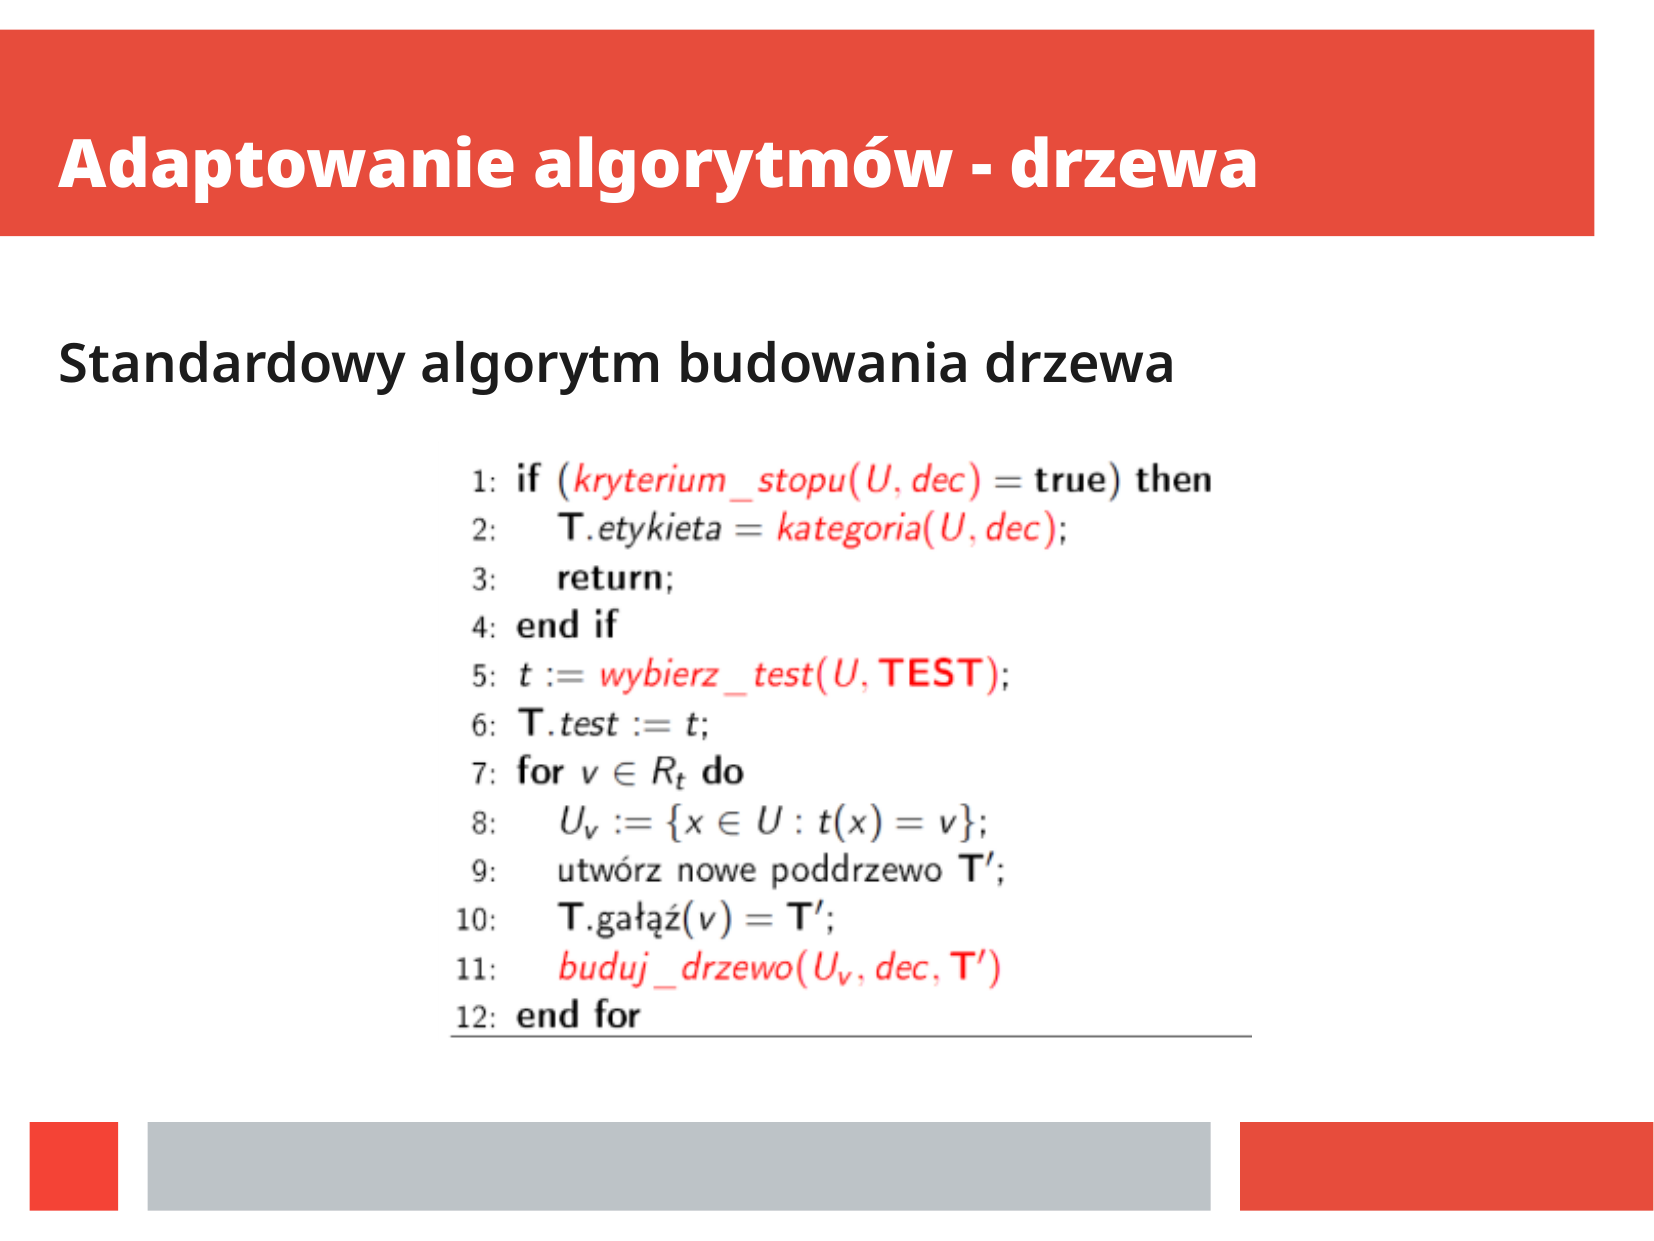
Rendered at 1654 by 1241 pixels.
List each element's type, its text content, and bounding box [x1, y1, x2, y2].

list Standardowy algorytm budowania drzewa [59, 324, 1565, 1093]
picture [437, 441, 1252, 1040]
title Adaptowanie algorytmów - drzewa [59, 59, 1595, 207]
